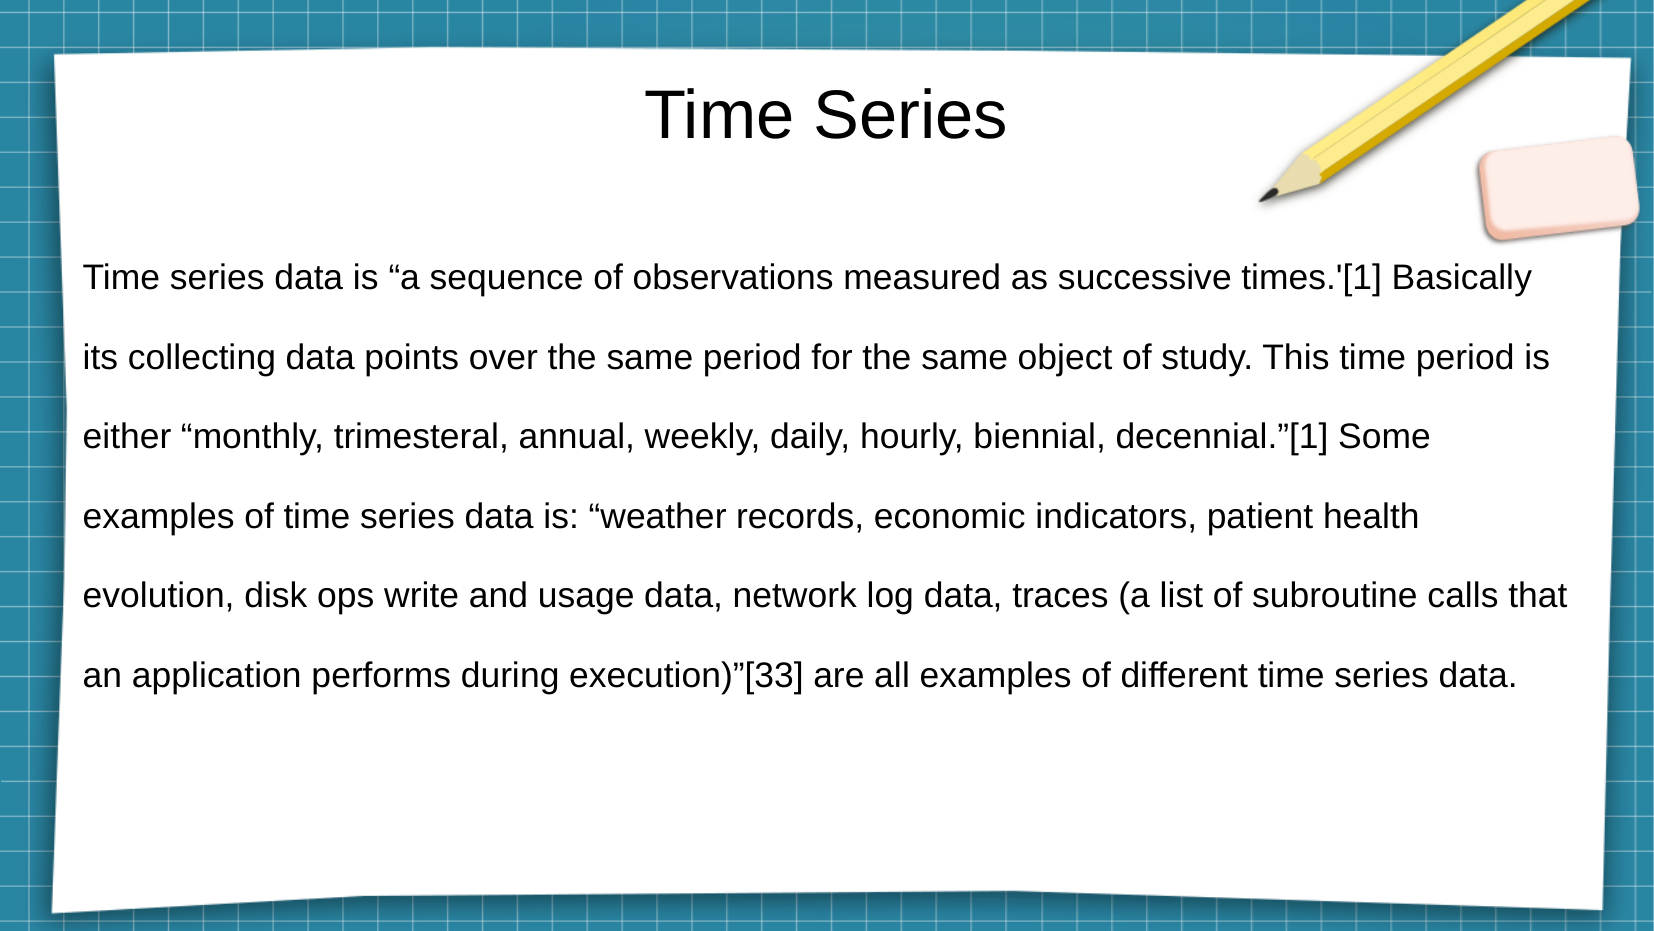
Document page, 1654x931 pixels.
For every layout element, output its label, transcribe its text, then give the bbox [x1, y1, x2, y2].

picture [0, 0, 1654, 931]
title Time Series [82, 37, 1571, 193]
list Time series data is “a sequence of observations measured as successive times.'[1] Basically its collecting data points over the same period for the same object of study. This time period is either “monthly, trimesteral, annual, weekly, daily, hourly, biennial, decennial.”[1] Some examples of time series data is: “weather records, economic indicators, patient health evolution, disk ops write and usage data, network log data, traces (a list of subroutine calls that an application performs during execution)”[33] are all examples of different time series data. [82, 217, 1571, 758]
